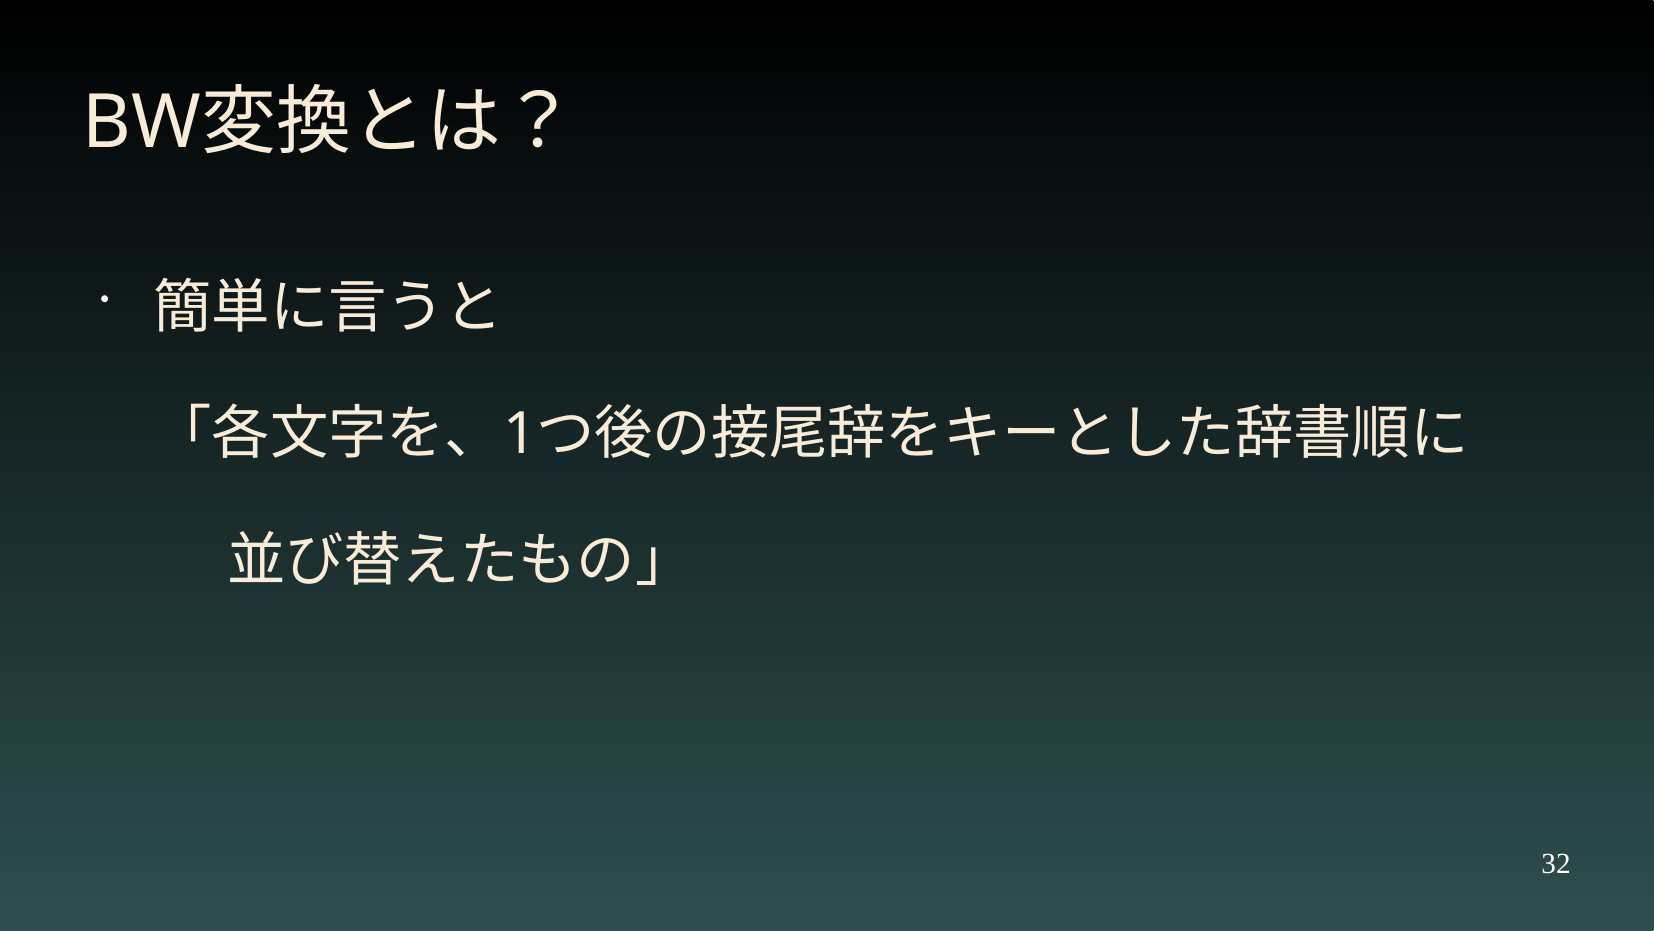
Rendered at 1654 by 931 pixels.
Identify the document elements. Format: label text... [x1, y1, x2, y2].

list 簡単に言うと 「各文字を、1つ後の接尾辞をキーとした辞書順に 並び替えたもの」 [82, 217, 1571, 898]
title BW変換とは？ [82, 37, 969, 193]
